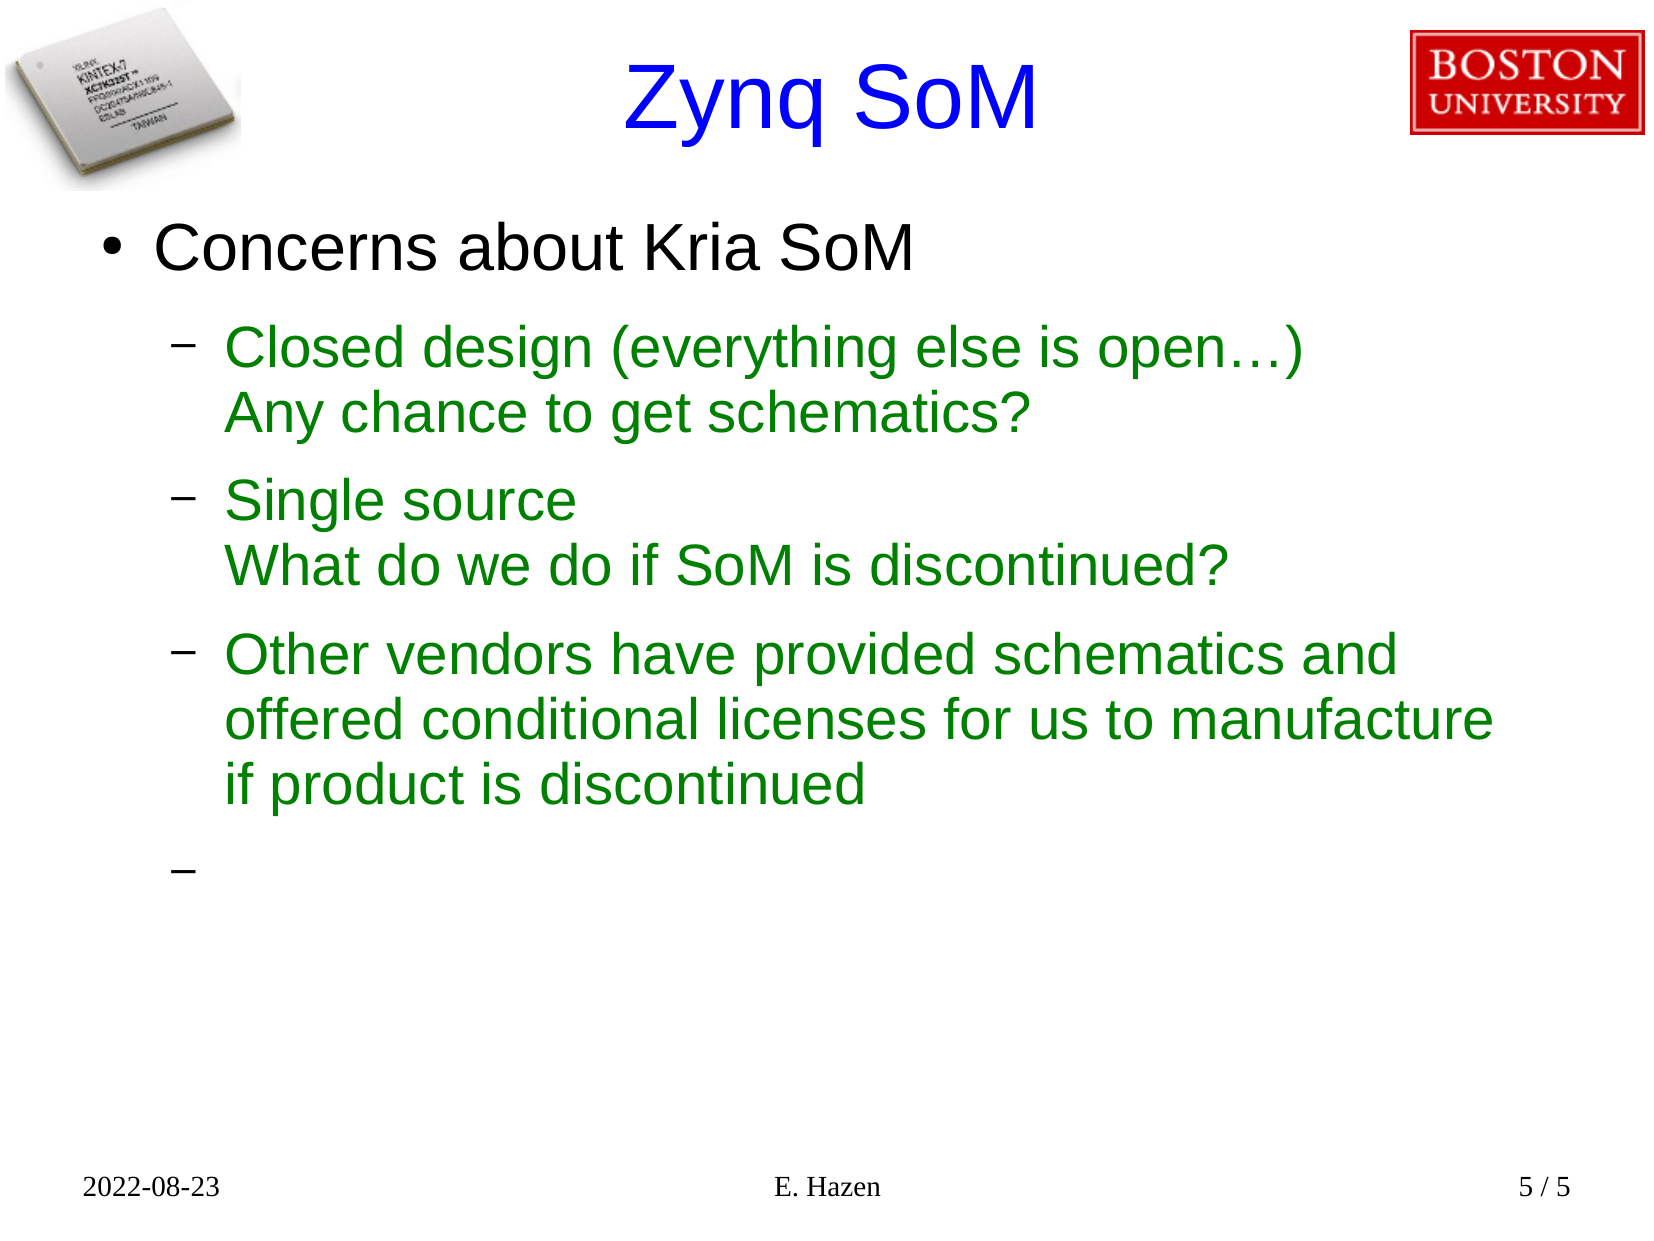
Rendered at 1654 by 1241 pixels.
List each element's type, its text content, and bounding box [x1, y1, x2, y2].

list Concerns about Kria SoM Closed design (everything else is open…) Any chance to get schematics? Single source What do we do if SoM is discontinued? Other vendors have provided schematics and offered conditional licenses for us to manufacture if product is discontinued [82, 210, 1538, 930]
picture [5, 0, 241, 191]
title Zynq SoM [285, 31, 1381, 163]
picture [1410, 30, 1645, 135]
